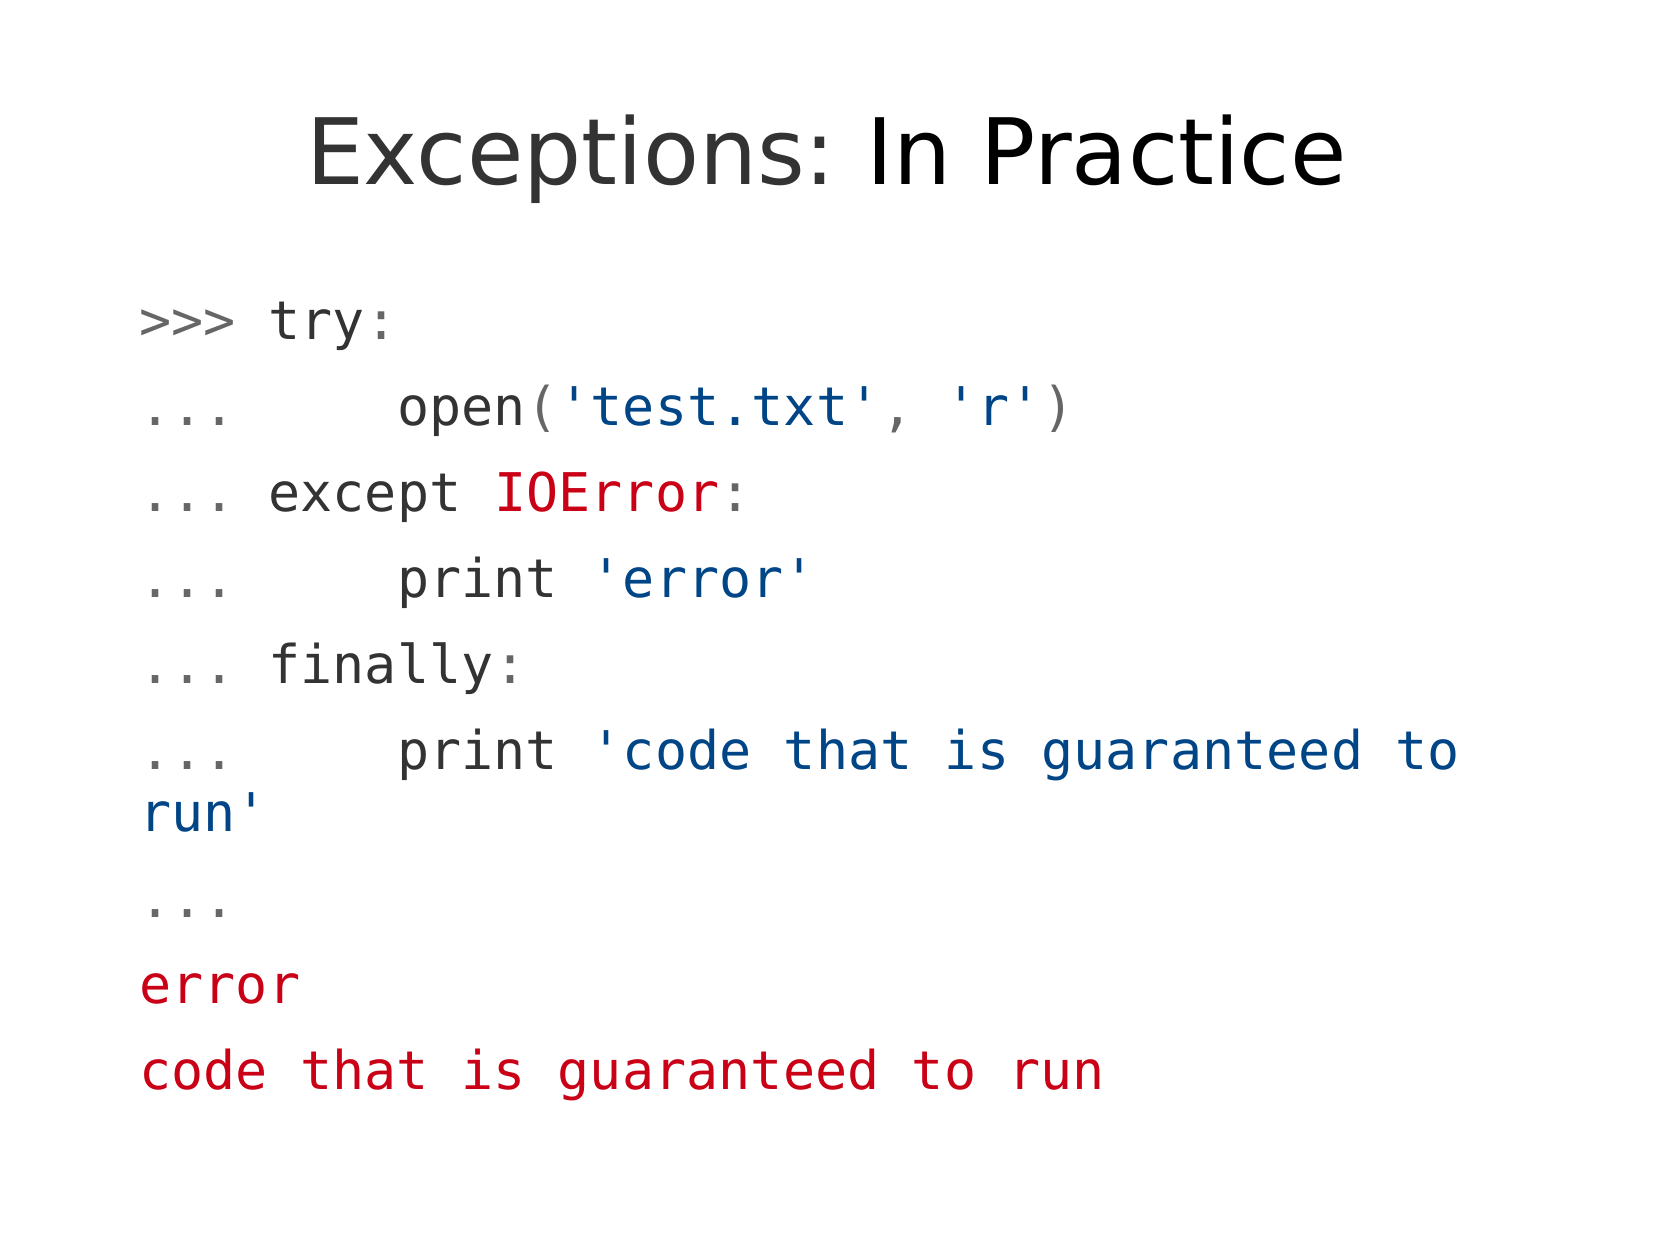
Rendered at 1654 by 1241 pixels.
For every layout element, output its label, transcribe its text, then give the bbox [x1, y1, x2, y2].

title Exceptions: In Practice [82, 56, 1571, 250]
list >>> try: ... open('test.txt', 'r') ... except IOError: ... print 'error' ... finally: ... print 'code that is guaranteed to run' ... error code that is guaranteed to run [82, 290, 1571, 1109]
